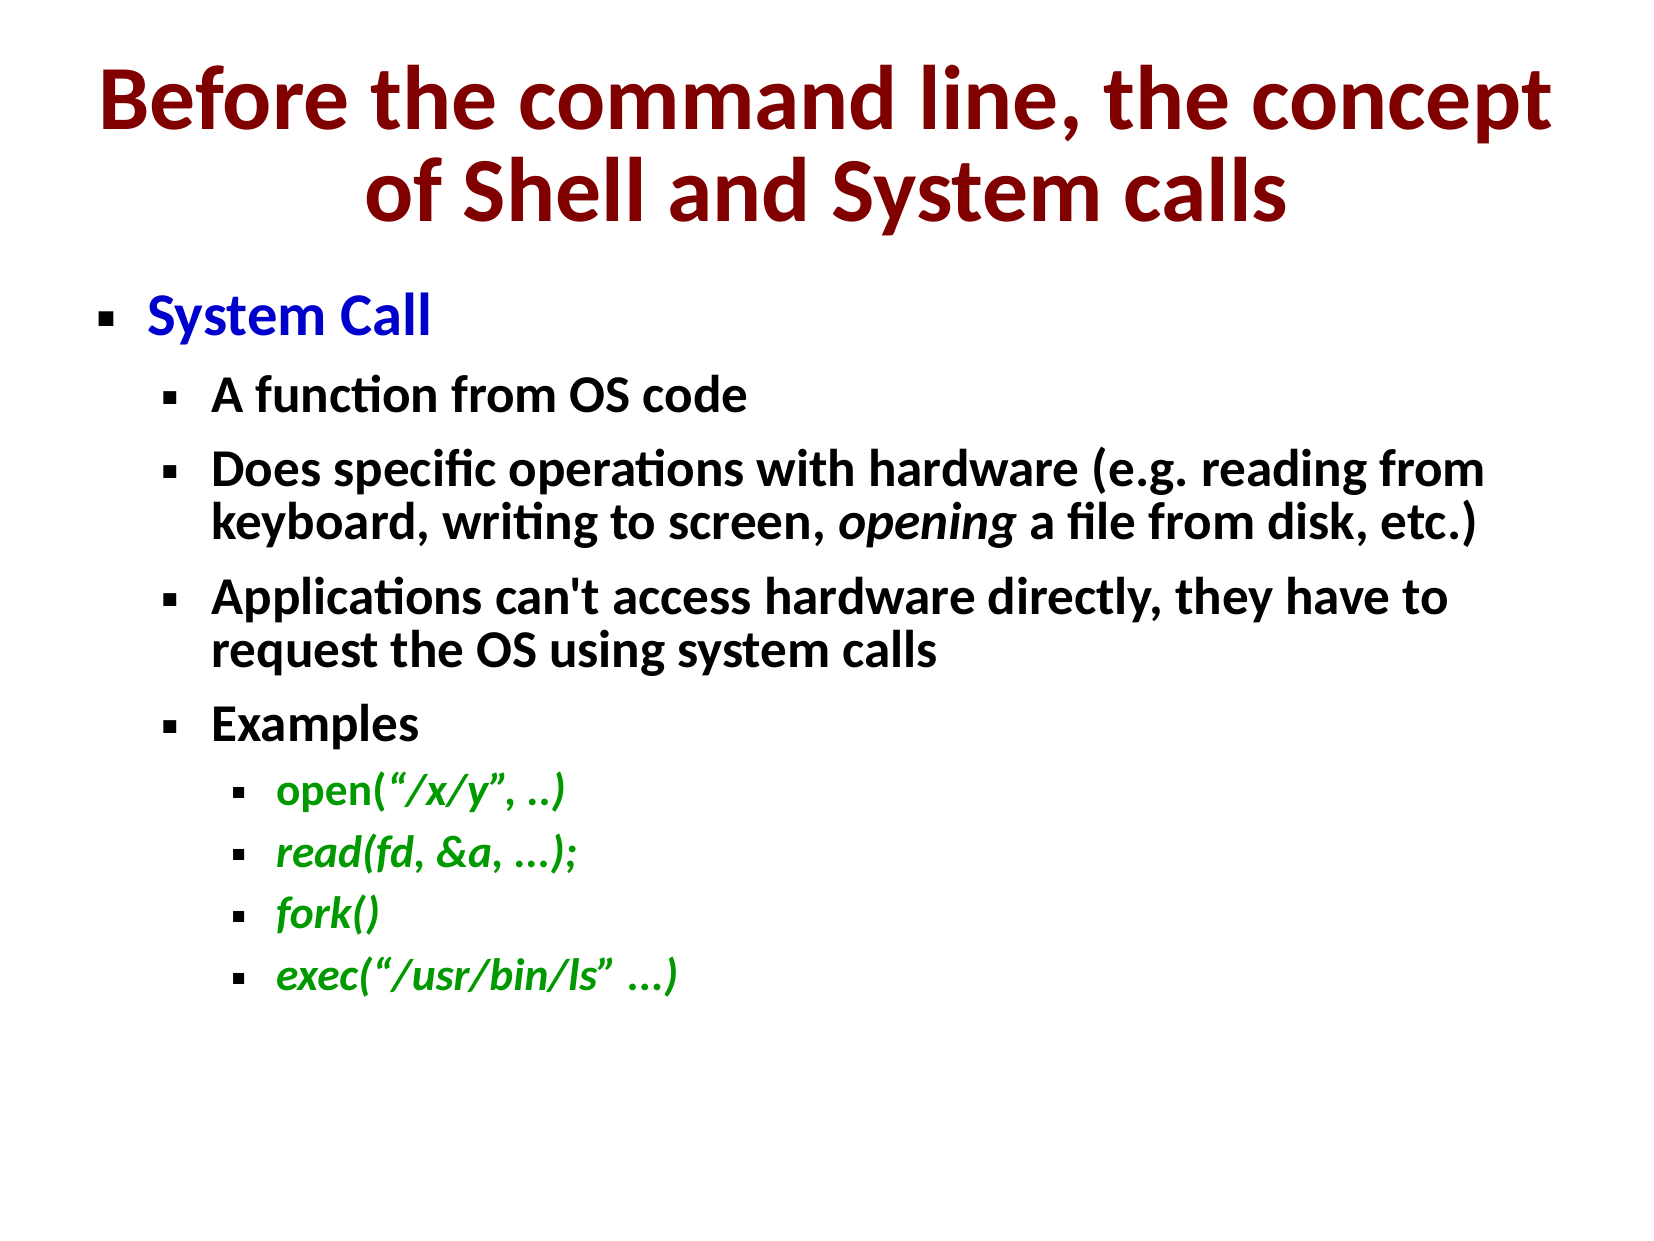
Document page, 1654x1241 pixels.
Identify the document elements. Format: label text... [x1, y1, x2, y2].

title Before the command line, the concept of Shell and System calls [82, 49, 1571, 257]
list System Call A function from OS code Does specific operations with hardware (e.g. reading from keyboard, writing to screen, opening a file from disk, etc.) Applications can't access hardware directly, they have to request the OS using system calls Examples open(“/x/y”, ..) read(fd, &a, ...); fork() exec(“/usr/bin/ls” ...) [82, 290, 1571, 1010]
